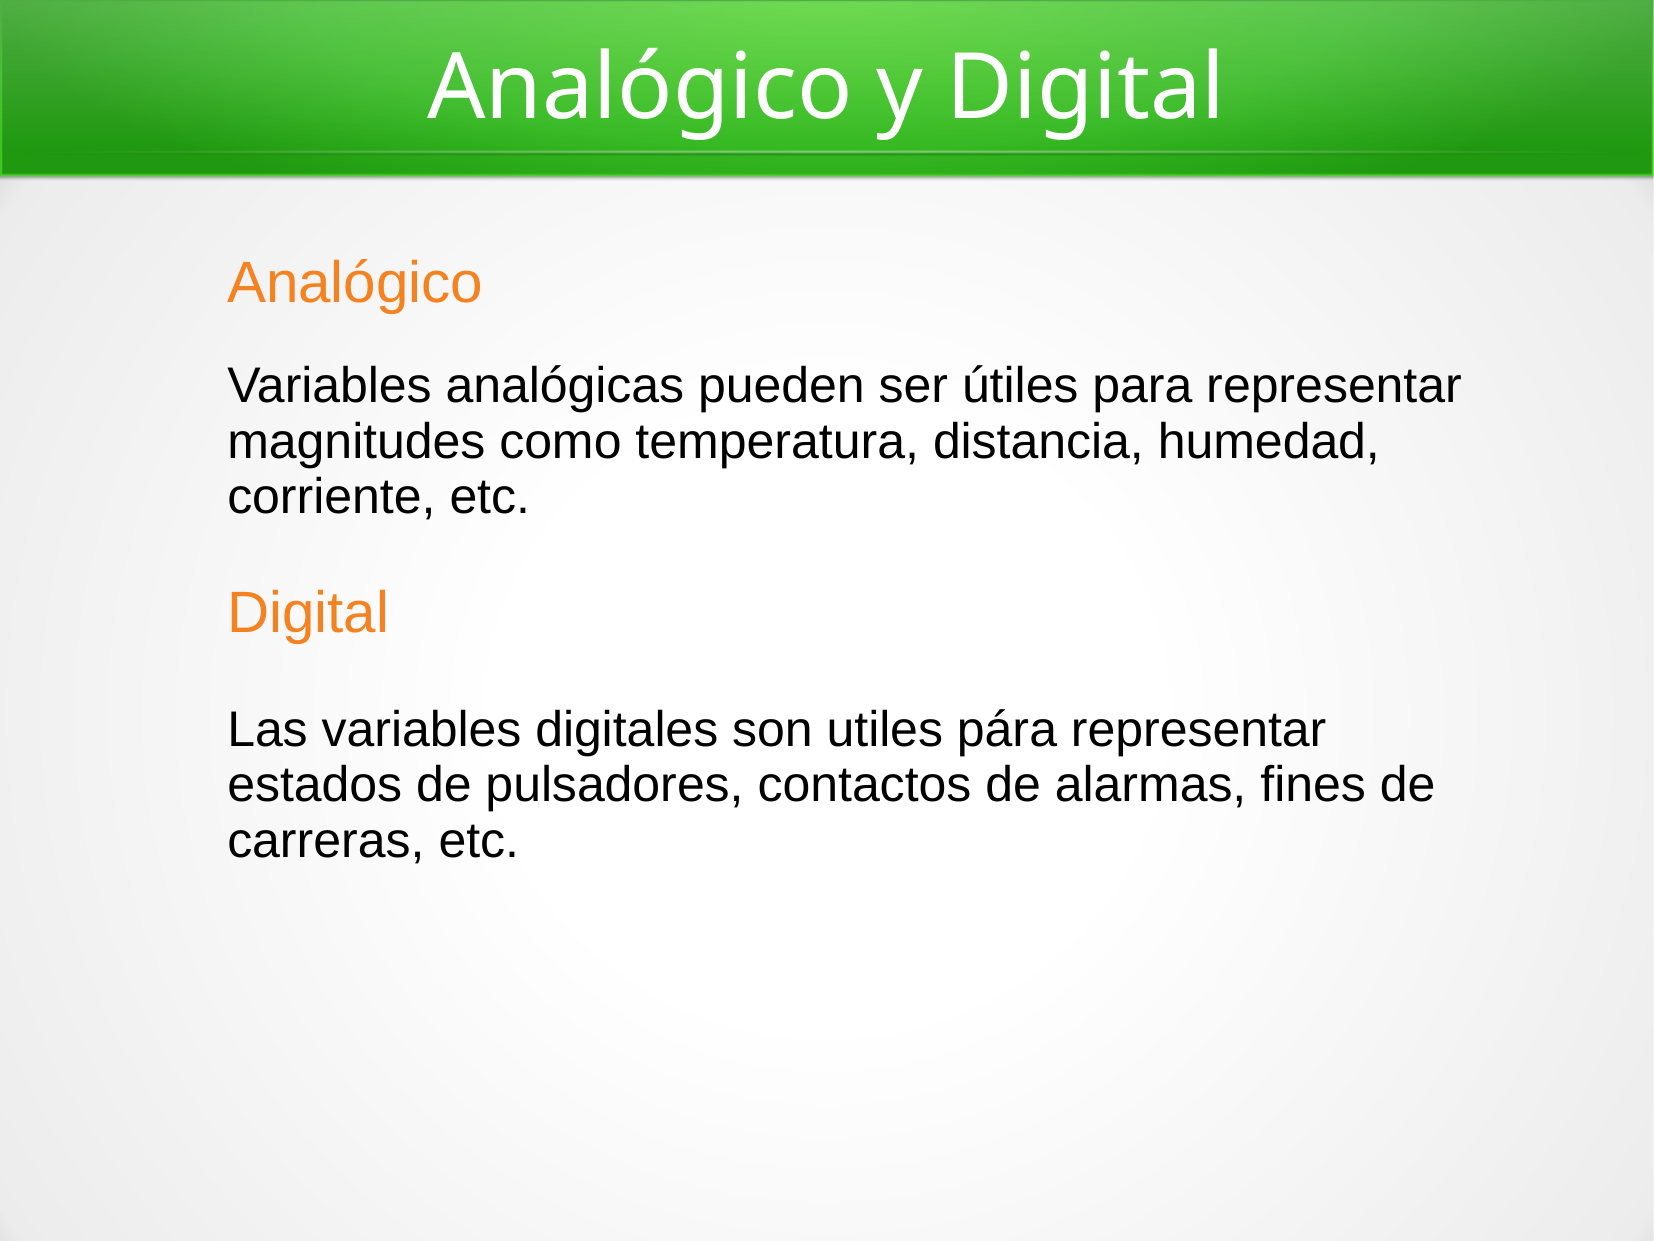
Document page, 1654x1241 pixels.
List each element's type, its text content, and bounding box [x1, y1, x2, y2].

text_box Analógico Variables analógicas pueden ser útiles para representar magnitudes como temperatura, distancia, humedad, corriente, etc. Digital Las variables digitales son utiles pára representar estados de pulsadores, contactos de alarmas, fines de carreras, etc. [212, 200, 1512, 1123]
picture [0, 0, 1654, 1241]
title Analógico y Digital [82, 11, 1571, 154]
